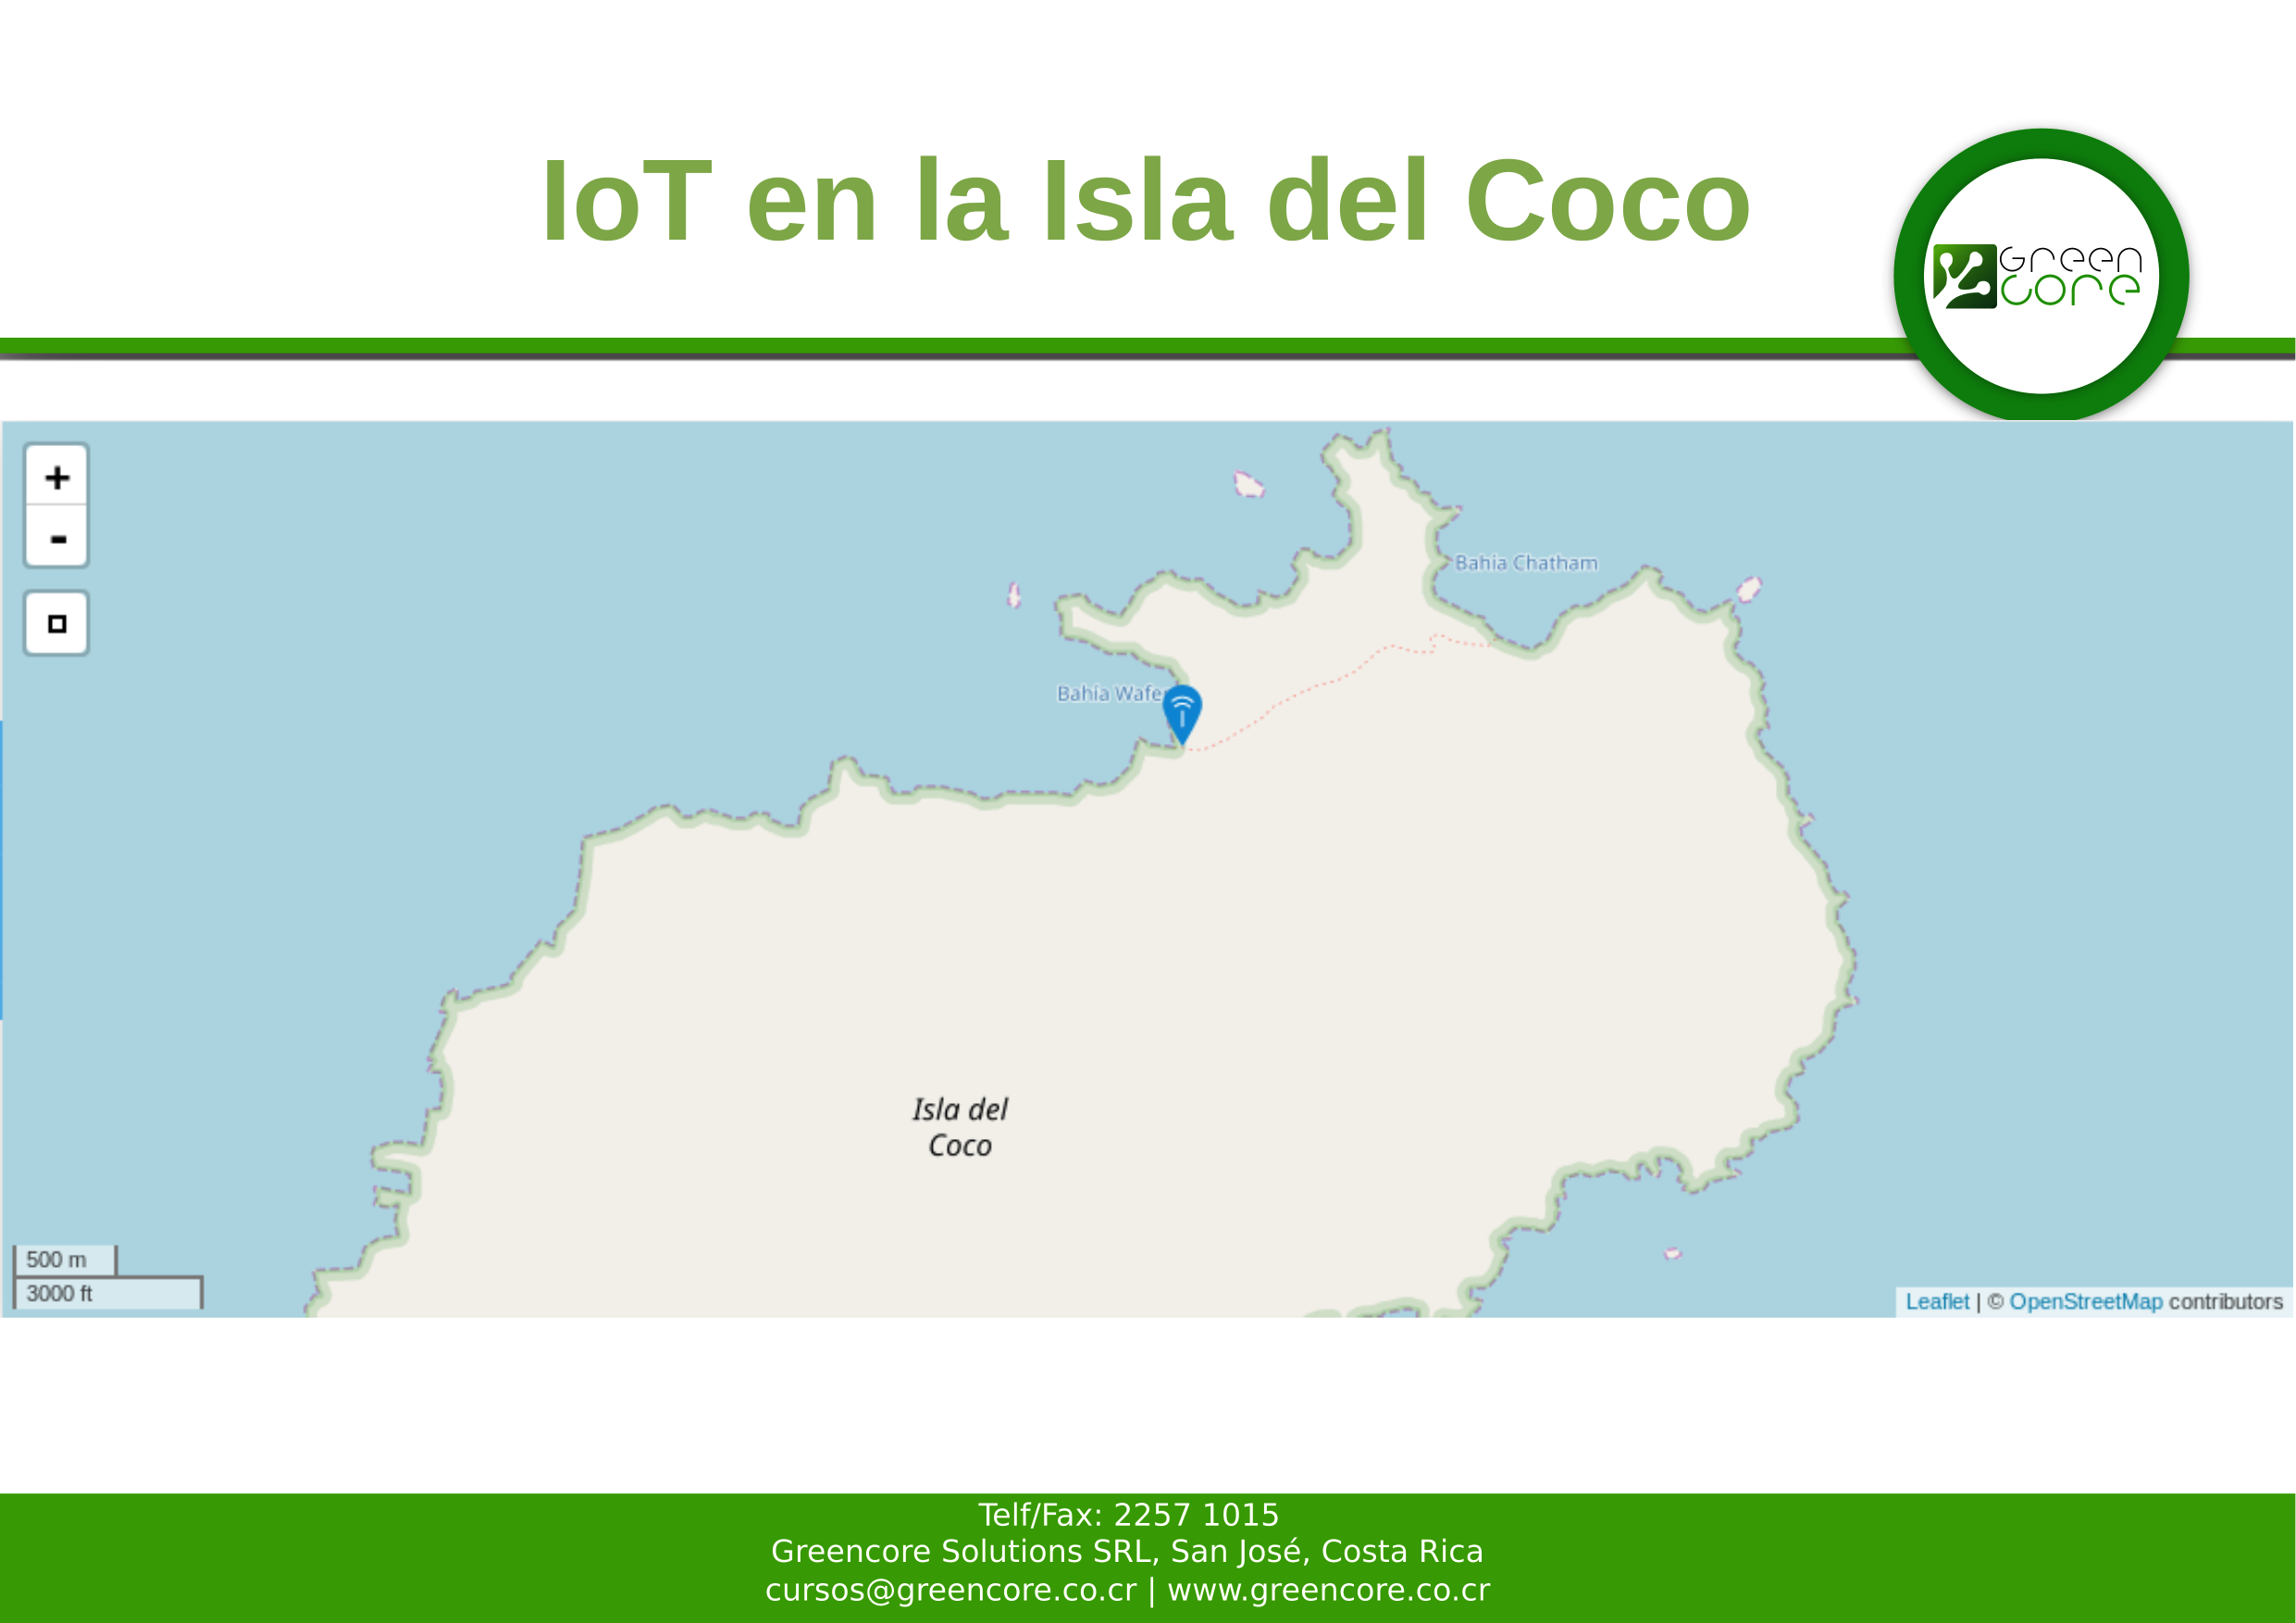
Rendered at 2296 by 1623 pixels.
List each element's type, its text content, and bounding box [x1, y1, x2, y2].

title IoT en la Isla del Coco [115, 64, 2181, 336]
picture [0, 0, 2296, 1623]
